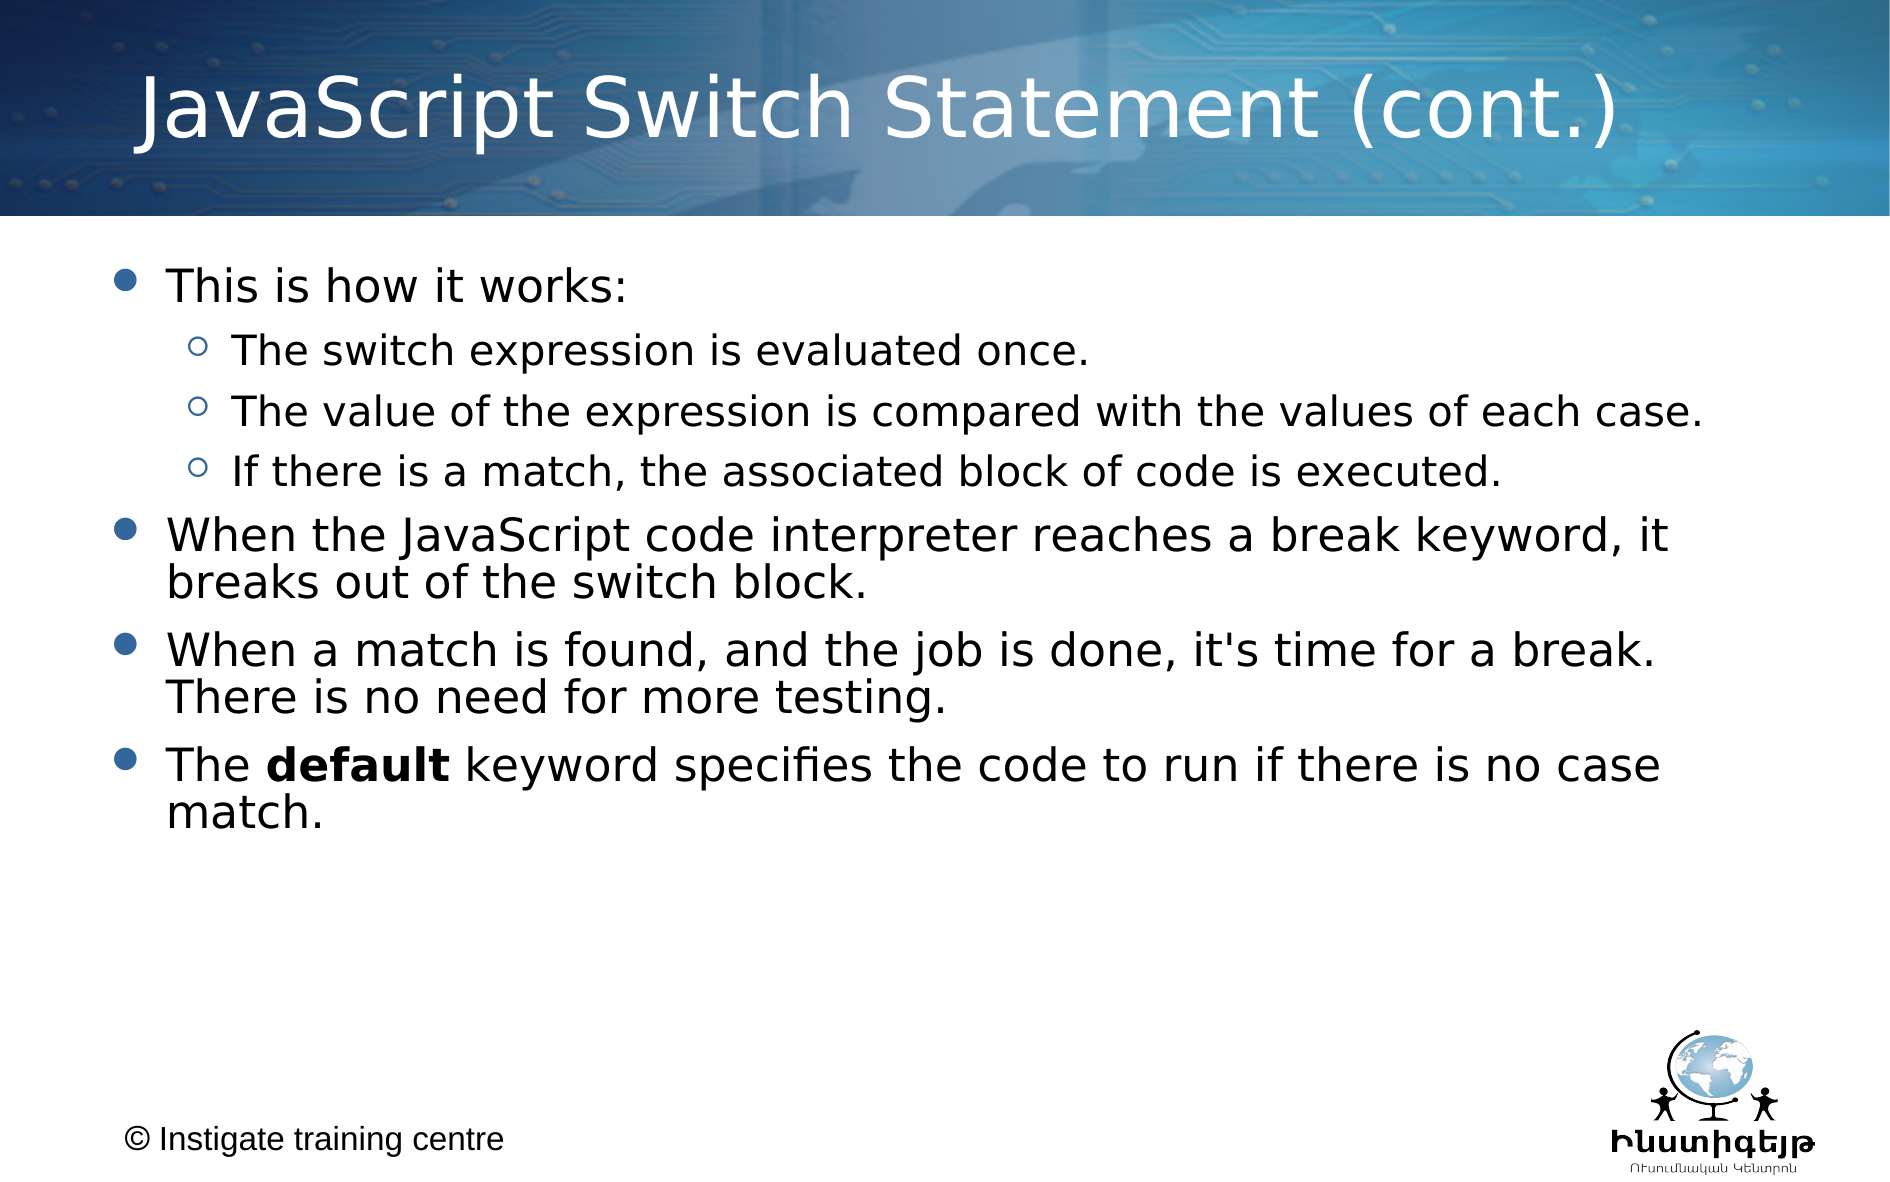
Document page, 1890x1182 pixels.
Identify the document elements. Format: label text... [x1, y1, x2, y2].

picture [0, 0, 1890, 216]
picture [1612, 1030, 1815, 1175]
list This is how it works: The switch expression is evaluated once. The value of the expression is compared with the values of each case. If there is a match, the associated block of code is executed. When the JavaScript code interpreter reaches a break keyword, it breaks out of the switch block. When a match is found, and the job is done, it's time for a break. There is no need for more testing. The default keyword specifies the code to run if there is no case match. [110, 264, 1801, 288]
